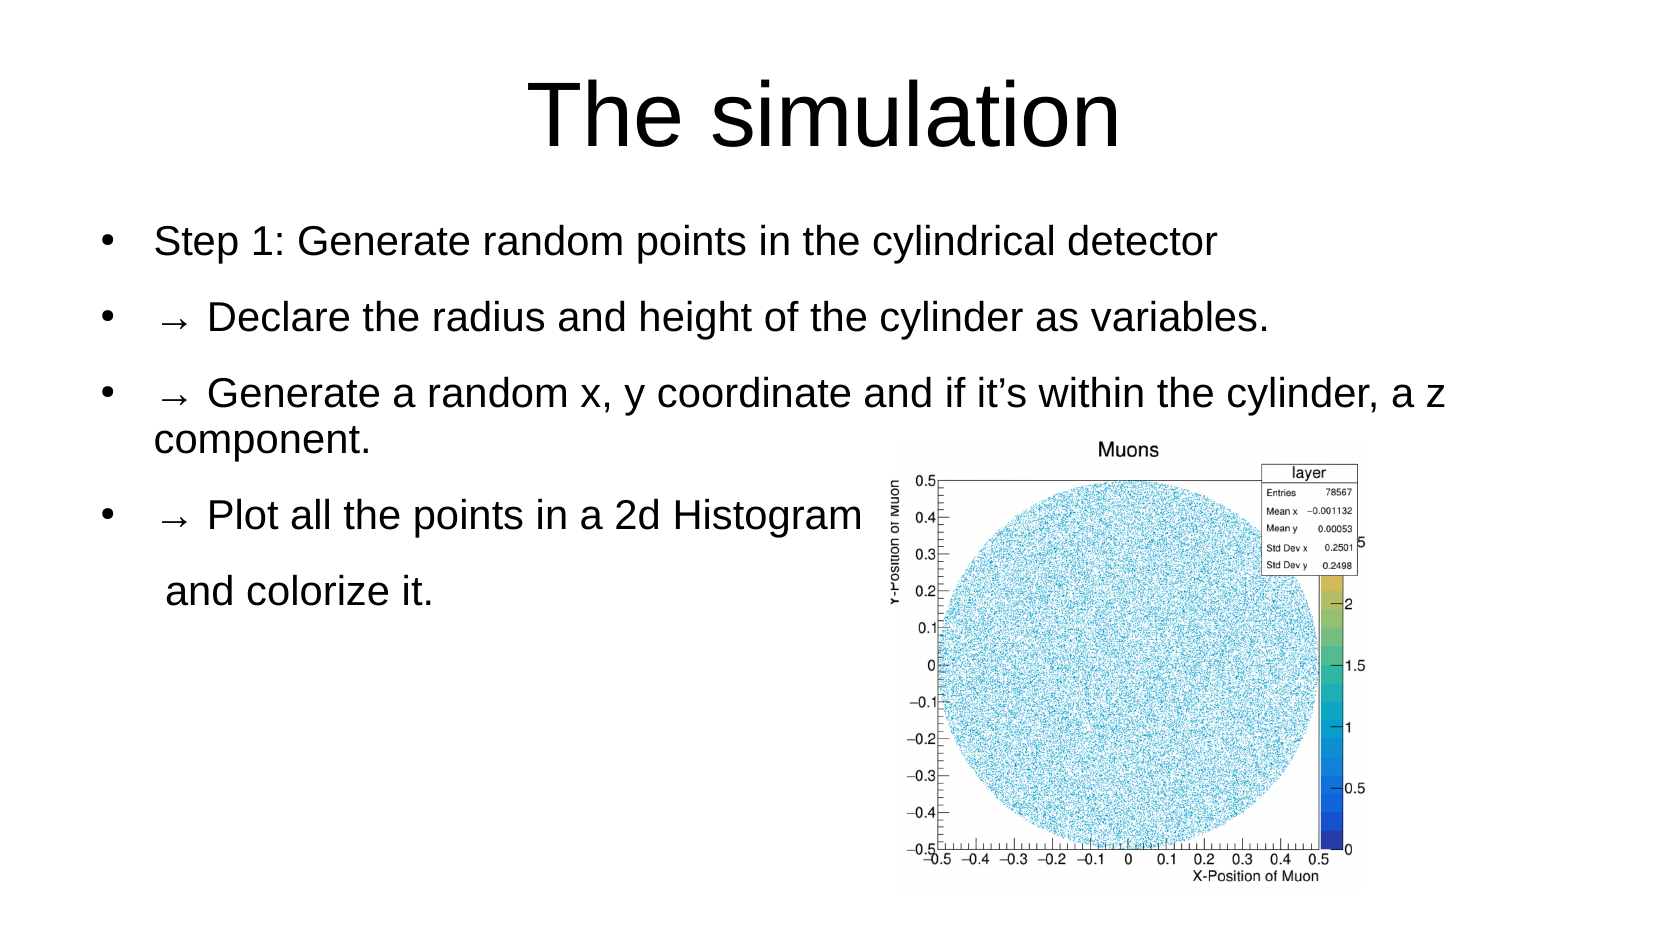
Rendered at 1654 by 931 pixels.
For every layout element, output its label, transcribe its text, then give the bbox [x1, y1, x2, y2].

title The simulation [82, 37, 1571, 193]
picture [890, 435, 1366, 895]
list Step 1: Generate random points in the cylindrical detector → Declare the radius and height of the cylinder as variables. → Generate a random x, y coordinate and if it’s within the cylinder, a z component. → Plot all the points in a 2d Histogram and colorize it. [82, 217, 1571, 758]
